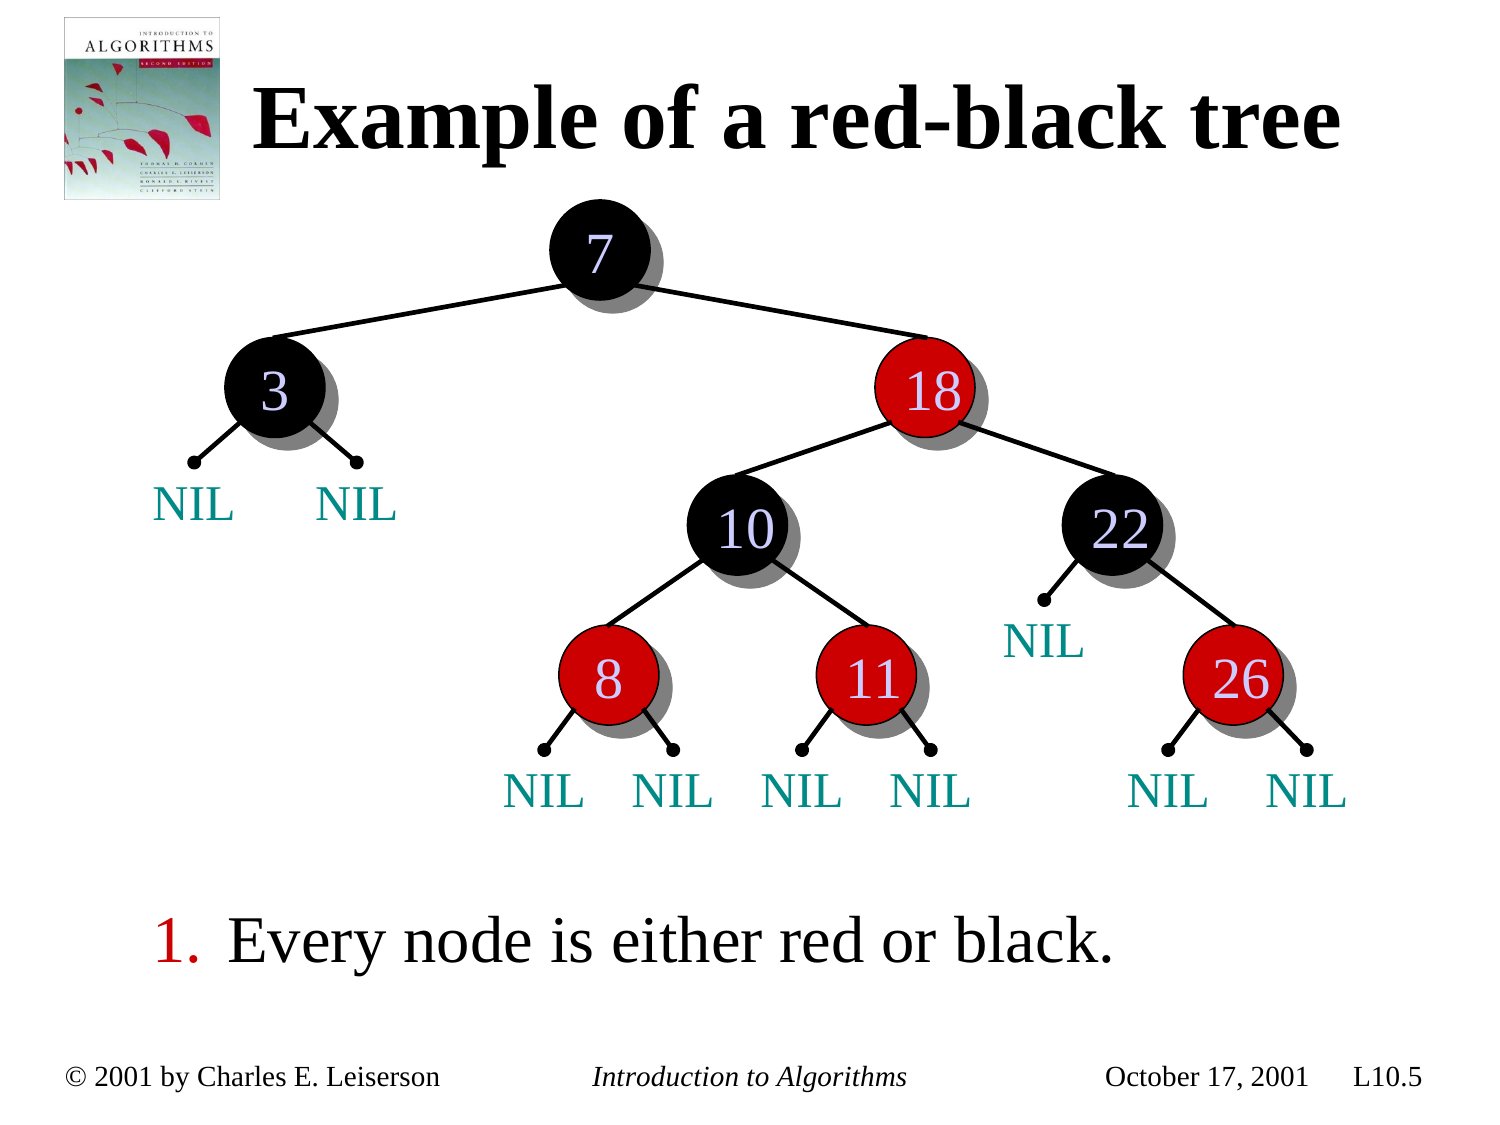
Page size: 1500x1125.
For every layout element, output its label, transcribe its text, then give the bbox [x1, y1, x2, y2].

text_box NIL [487, 749, 601, 826]
text_box NIL [745, 749, 859, 826]
picture [64, 17, 220, 200]
text_box 26 [1183, 625, 1284, 726]
text_box Introduction to Algorithms [577, 1049, 923, 1101]
text_box 7 [549, 199, 651, 300]
text_box 3 [224, 337, 325, 438]
text_box October 17, 2001 L10.<number> [982, 1049, 1438, 1101]
text_box 18 [874, 337, 976, 438]
text_box NIL [1111, 749, 1225, 826]
text_box NIL [987, 599, 1101, 676]
text_box 22 [1062, 475, 1163, 576]
text_box 11 [816, 625, 917, 726]
text_box NIL [874, 749, 988, 826]
text_box 8 [558, 625, 659, 726]
text_box NIL [300, 462, 414, 538]
text_box NIL [616, 749, 730, 826]
title Example of a red-black tree [237, 24, 1475, 213]
text_box 10 [687, 475, 788, 576]
text_box NIL [1250, 749, 1364, 826]
text_box Every node is either red or black. [137, 896, 1355, 985]
text_box NIL [137, 462, 251, 538]
